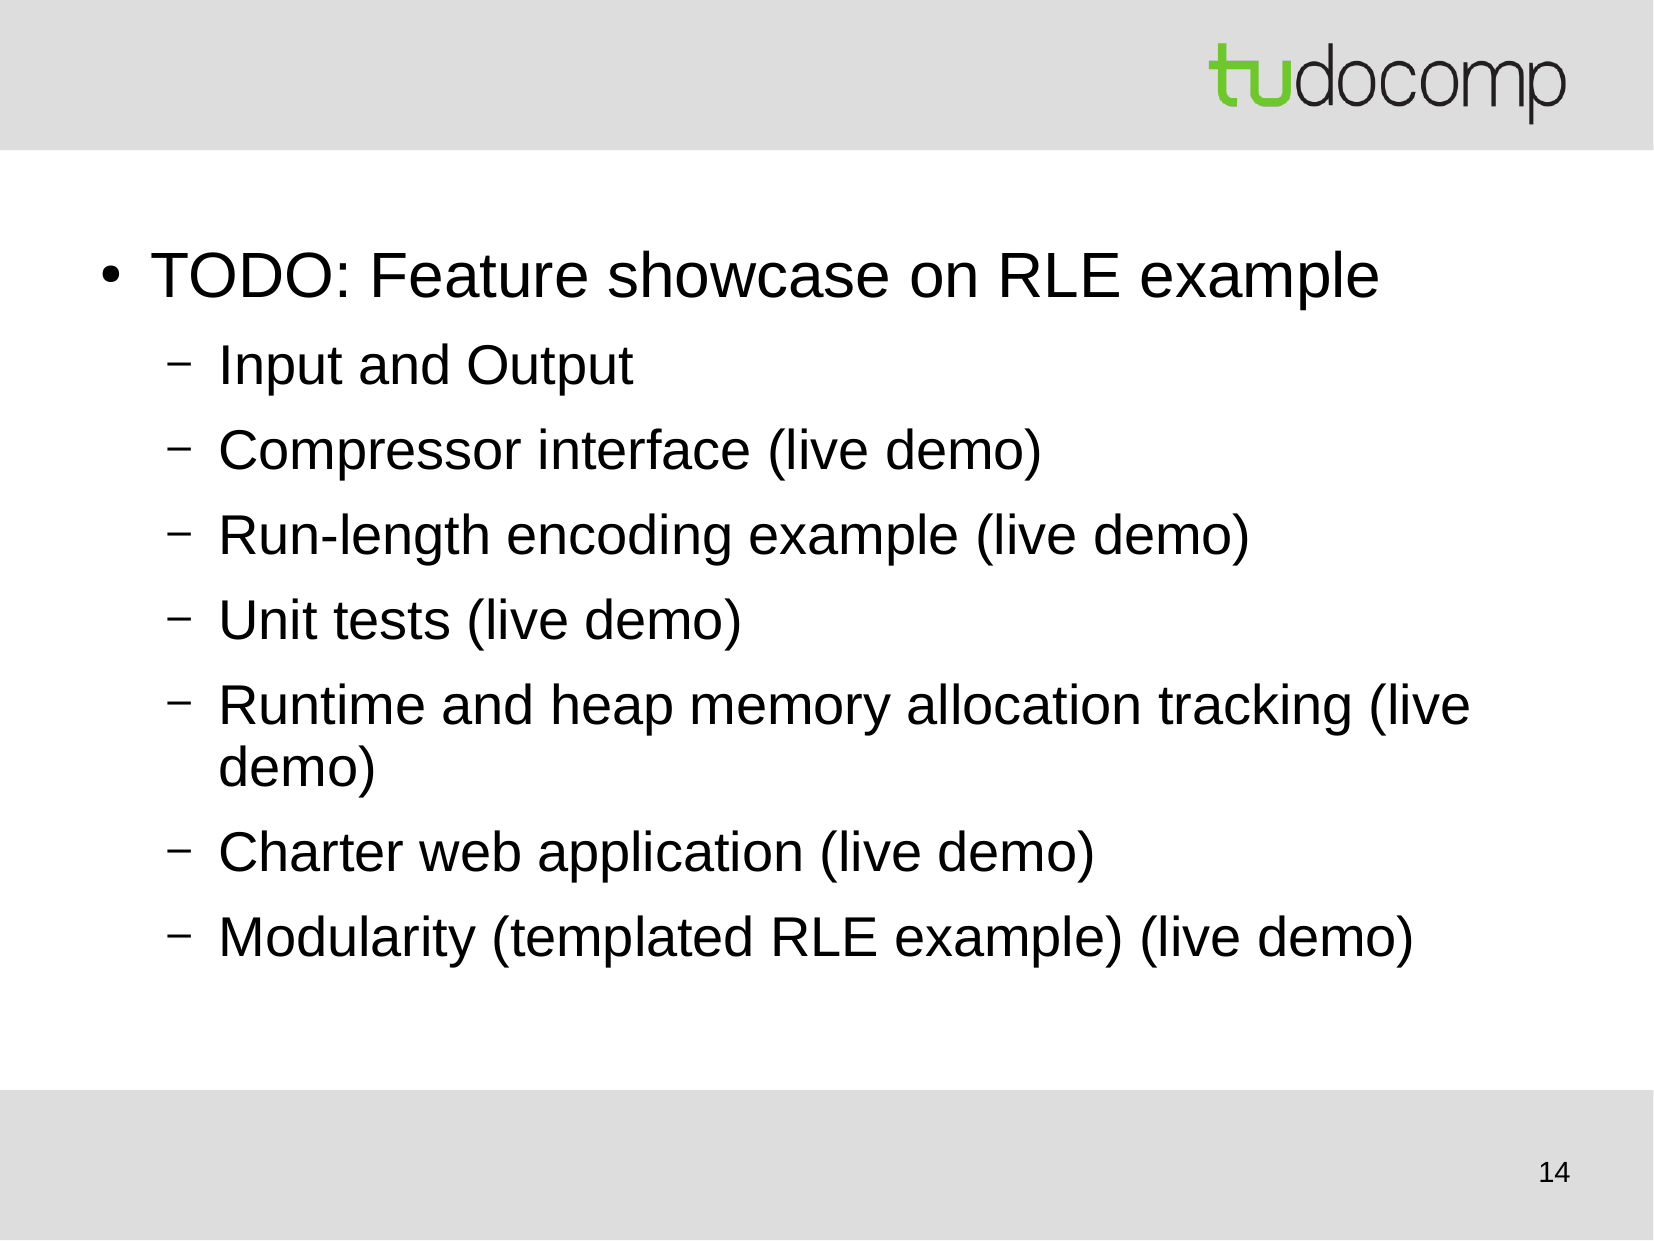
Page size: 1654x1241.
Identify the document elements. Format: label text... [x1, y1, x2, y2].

list TODO: Feature showcase on RLE example Input and Output Compressor interface (live demo) Run-length encoding example (live demo) Unit tests (live demo) Runtime and heap memory allocation tracking (live demo) Charter web application (live demo) Modularity (templated RLE example) (live demo) [82, 240, 1571, 976]
picture [1203, 37, 1571, 130]
